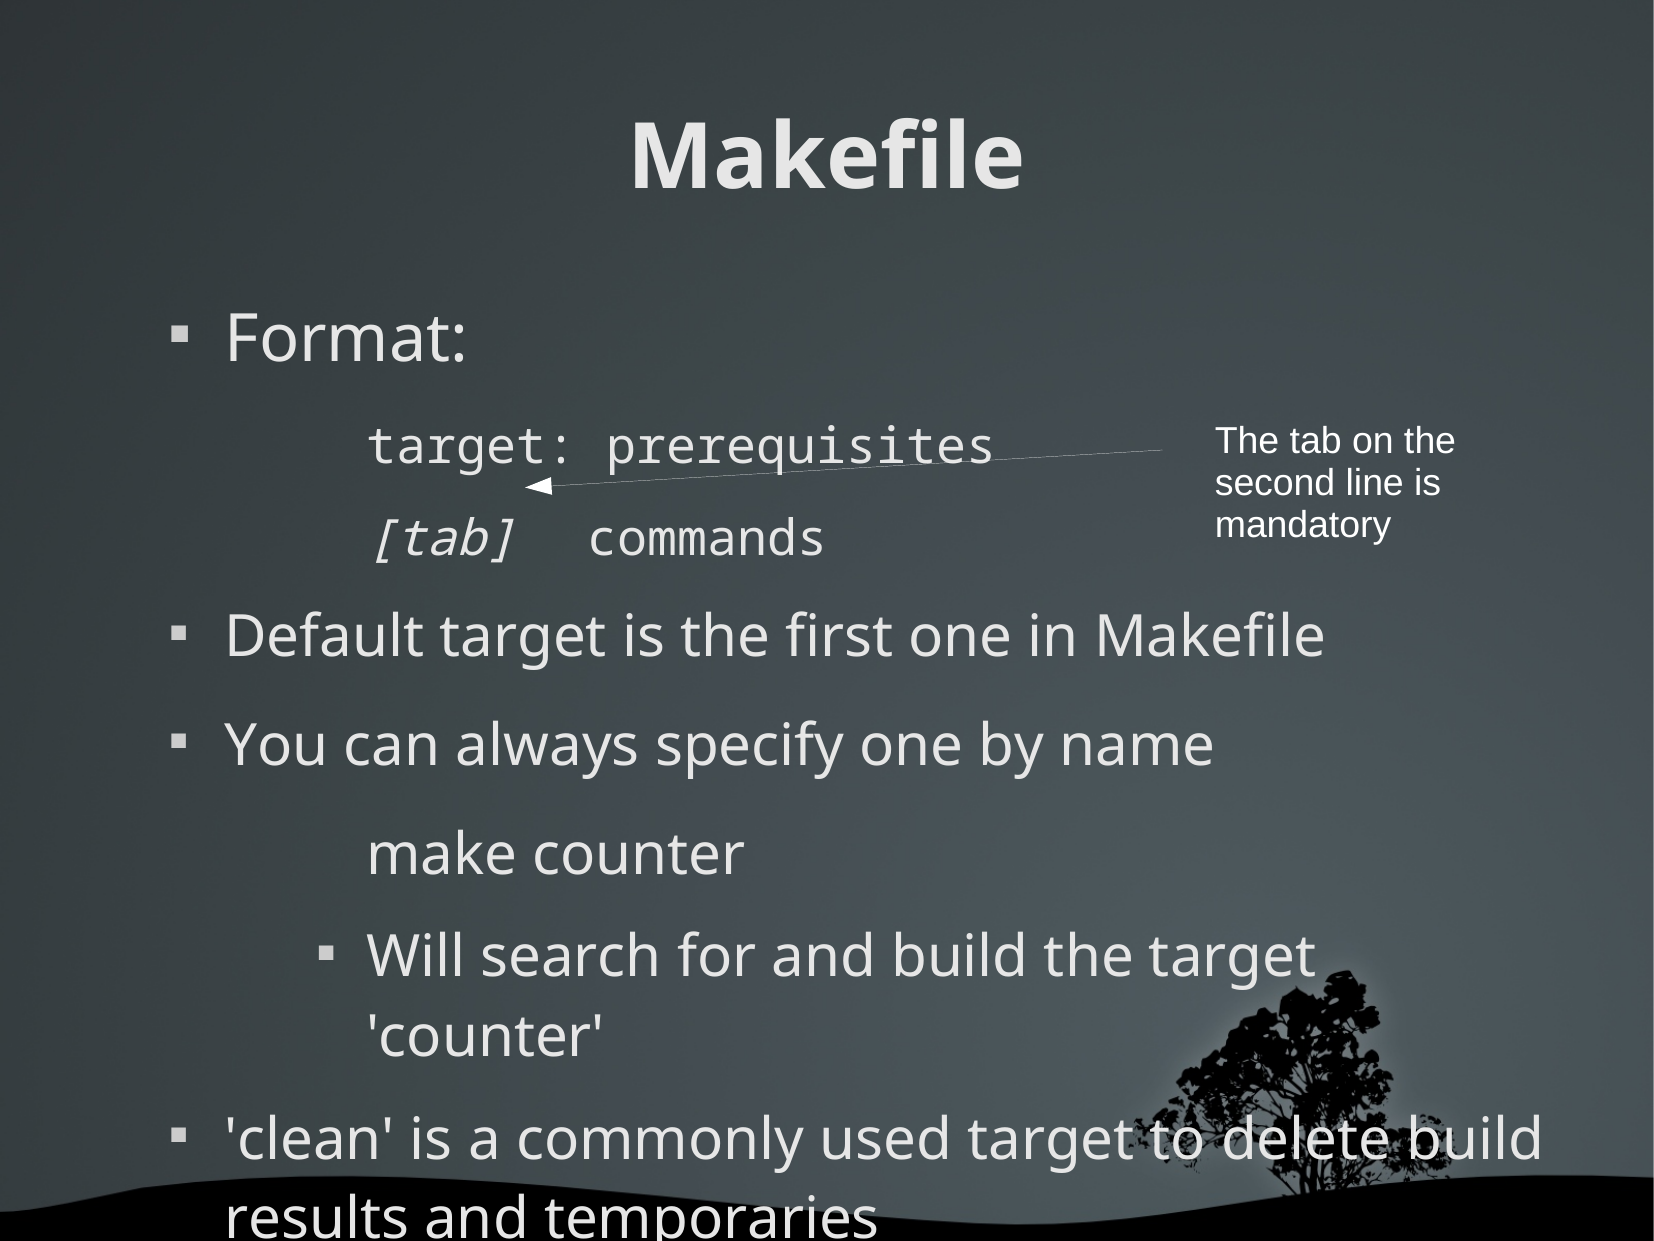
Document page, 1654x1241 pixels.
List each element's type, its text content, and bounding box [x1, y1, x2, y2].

title Makefile [82, 49, 1571, 257]
text_box The tab on the second line is mandatory [1200, 412, 1576, 554]
list Format: target: prerequisites [tab] commands Default target is the first one in Makefile You can always specify one by name make counter Will search for and build the target 'counter' 'clean' is a commonly used target to delete build results and temporaries 'install', 'check' are also commonly used target names [82, 290, 1571, 1239]
picture [0, 0, 1654, 1241]
